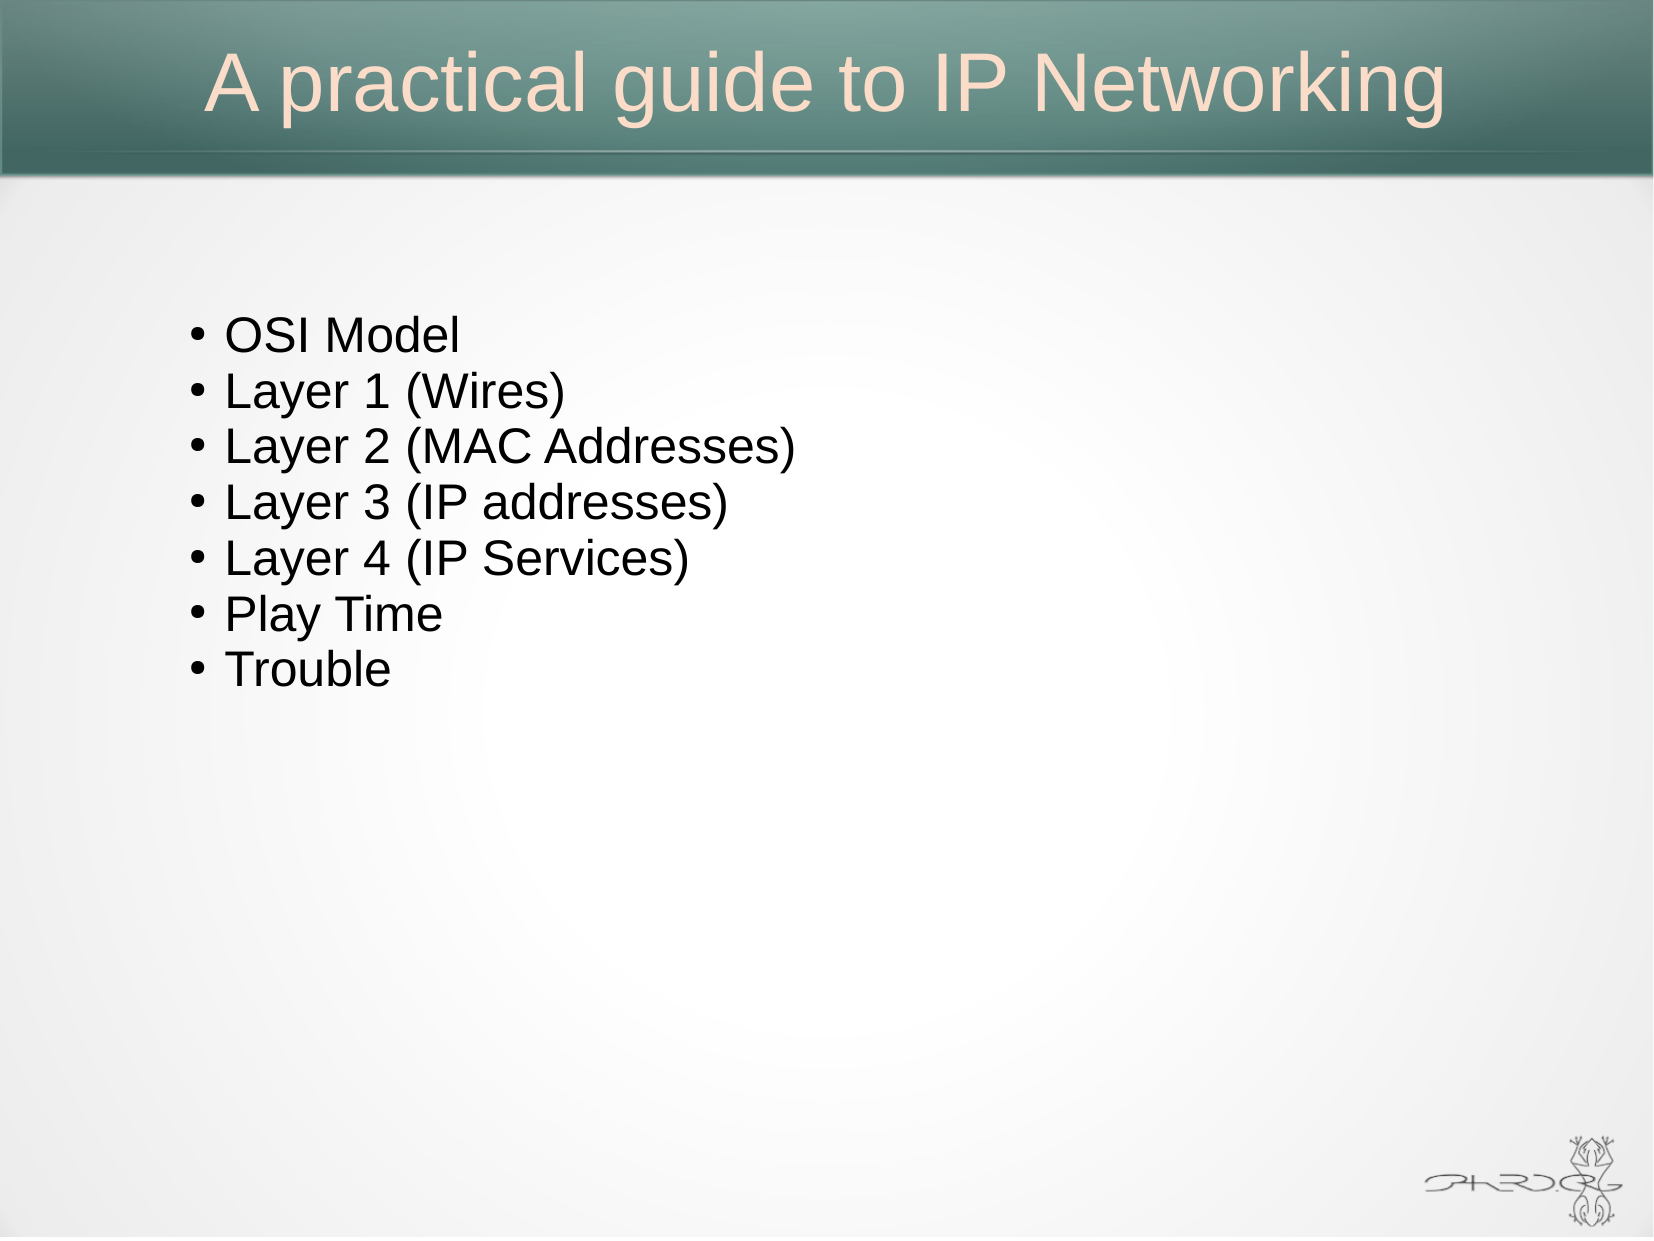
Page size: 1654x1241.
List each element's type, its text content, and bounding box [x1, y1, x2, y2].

picture [0, 0, 1654, 1237]
text_box OSI Model Layer 1 (Wires) Layer 2 (MAC Addresses) Layer 3 (IP addresses) Layer 4 (IP Services) Play Time Trouble [188, 307, 797, 702]
title A practical guide to IP Networking [82, 11, 1571, 154]
